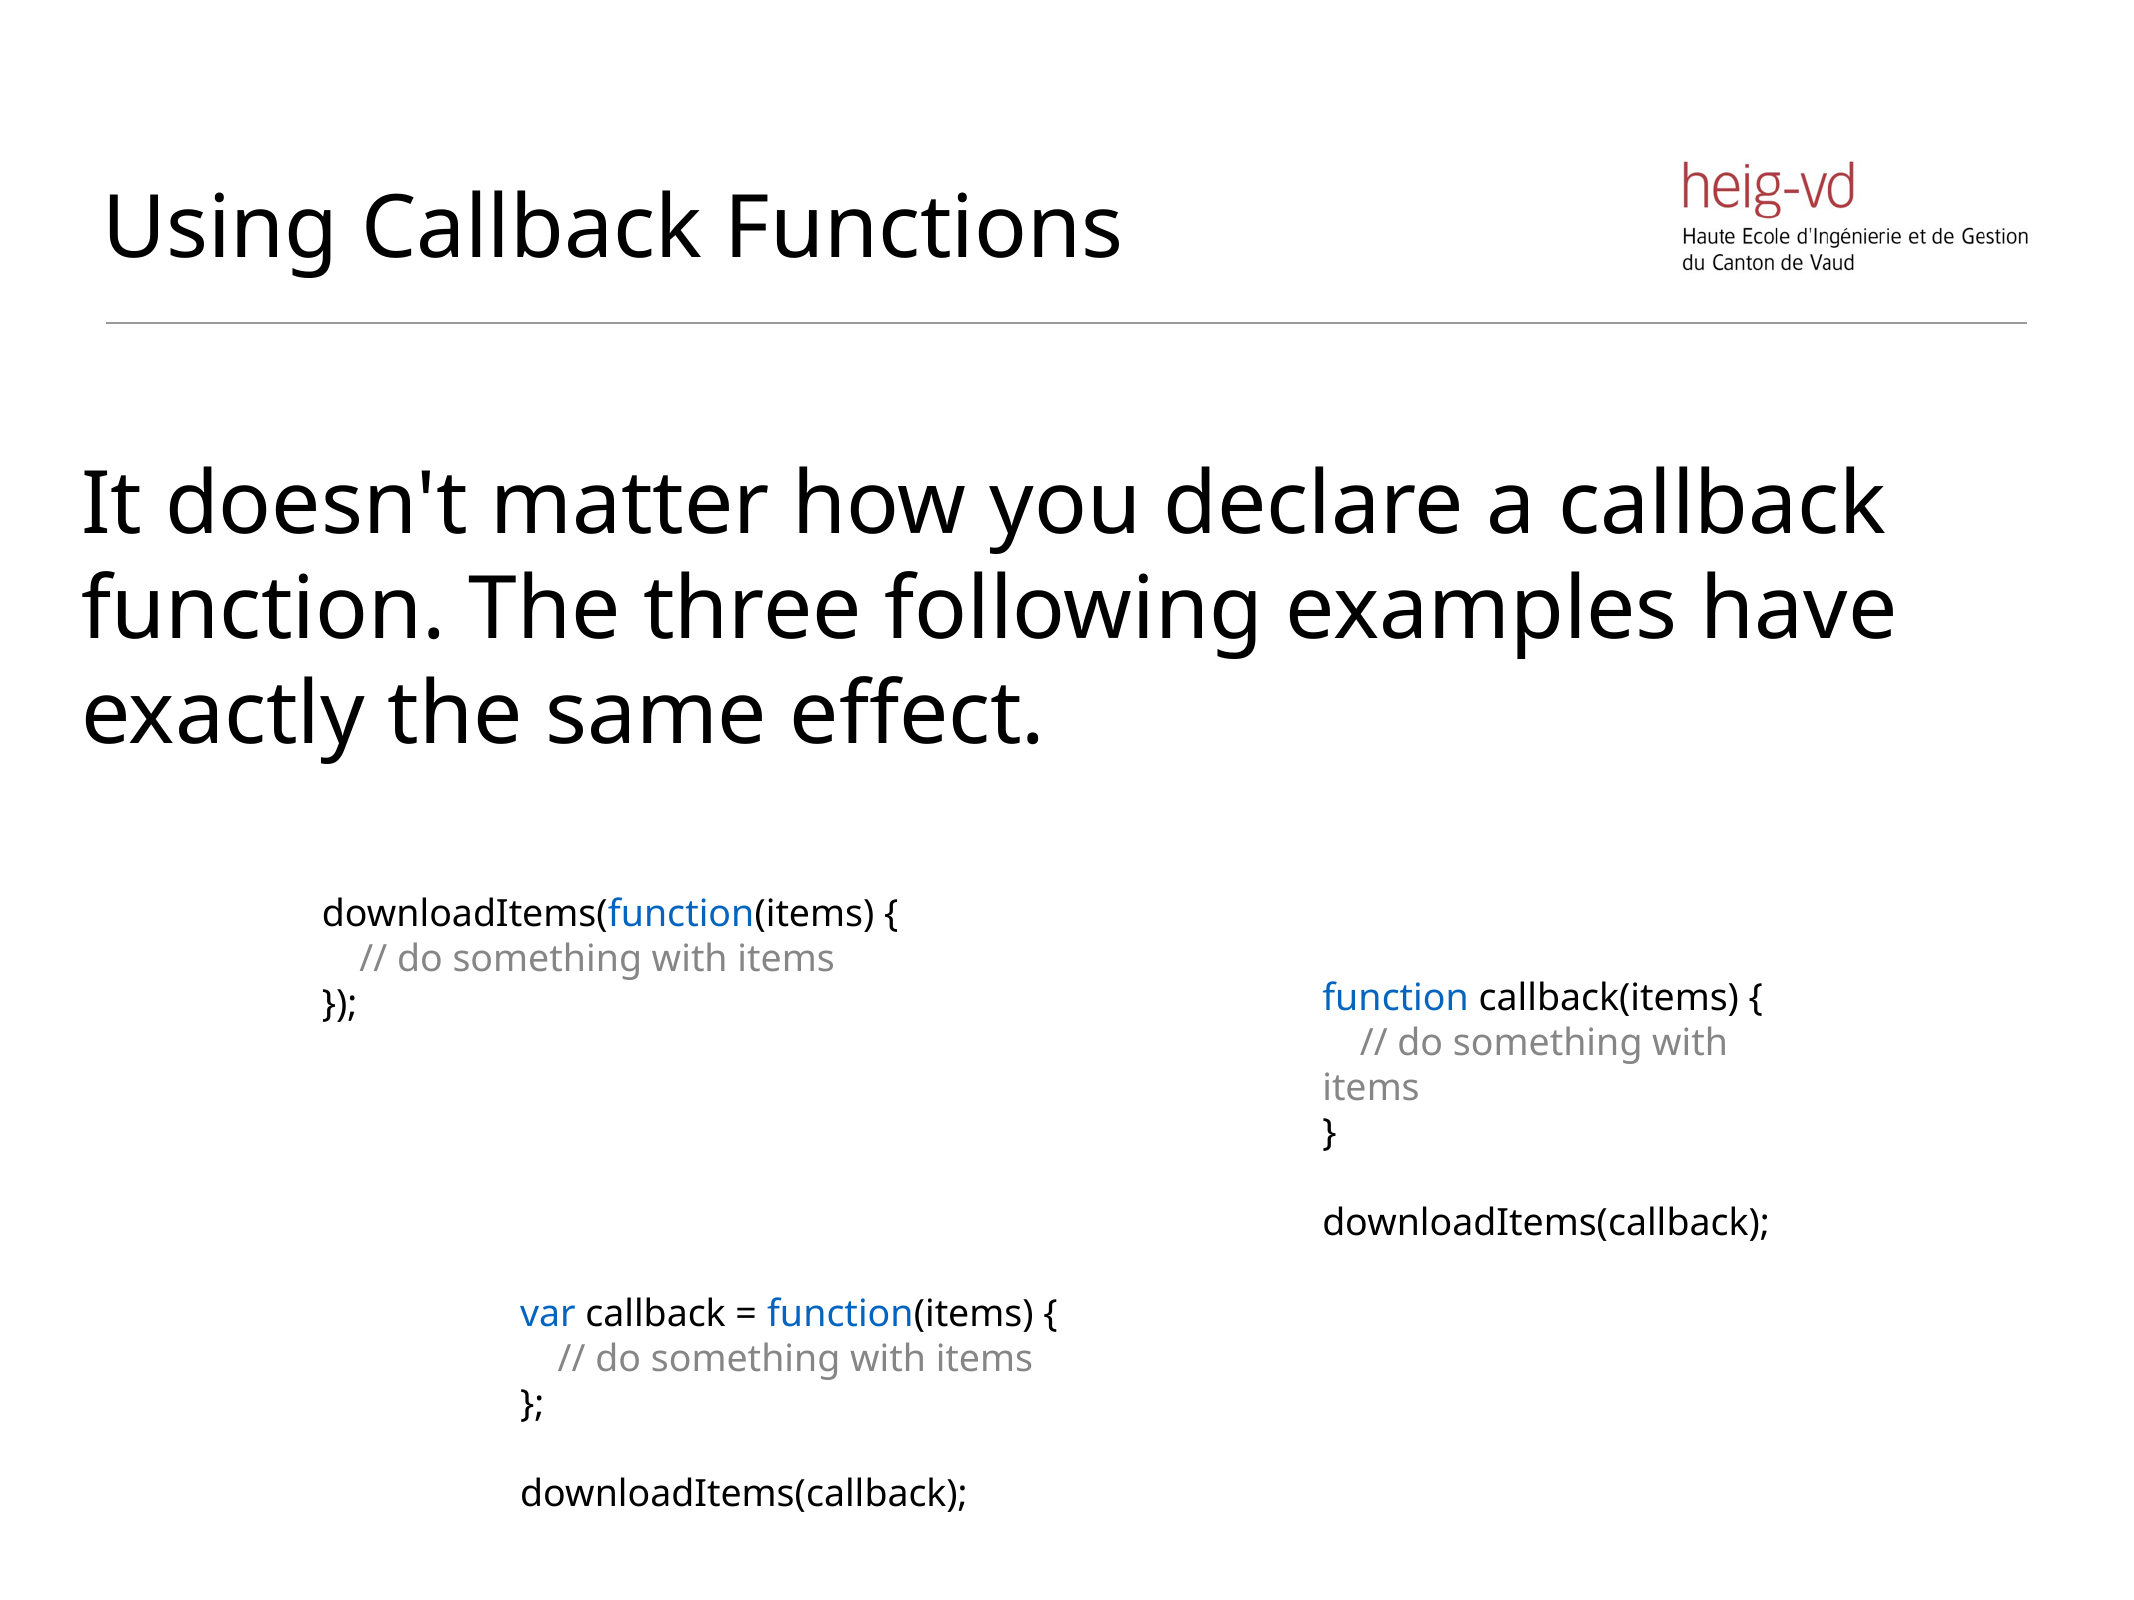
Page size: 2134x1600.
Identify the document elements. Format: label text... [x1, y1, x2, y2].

text_box function callback(items) { // do something with items } downloadItems(callback); [1313, 987, 1807, 1230]
text_box var callback = function(items) { // do something with items }; downloadItems(callback); [511, 1280, 1067, 1522]
text_box It doesn't matter how you declare a callback function. The three following examples have exactly the same effect. [72, 437, 2061, 770]
title Using Callback Functions [93, 54, 2040, 284]
text_box downloadItems(function(items) { // do something with items }); [313, 880, 908, 1033]
